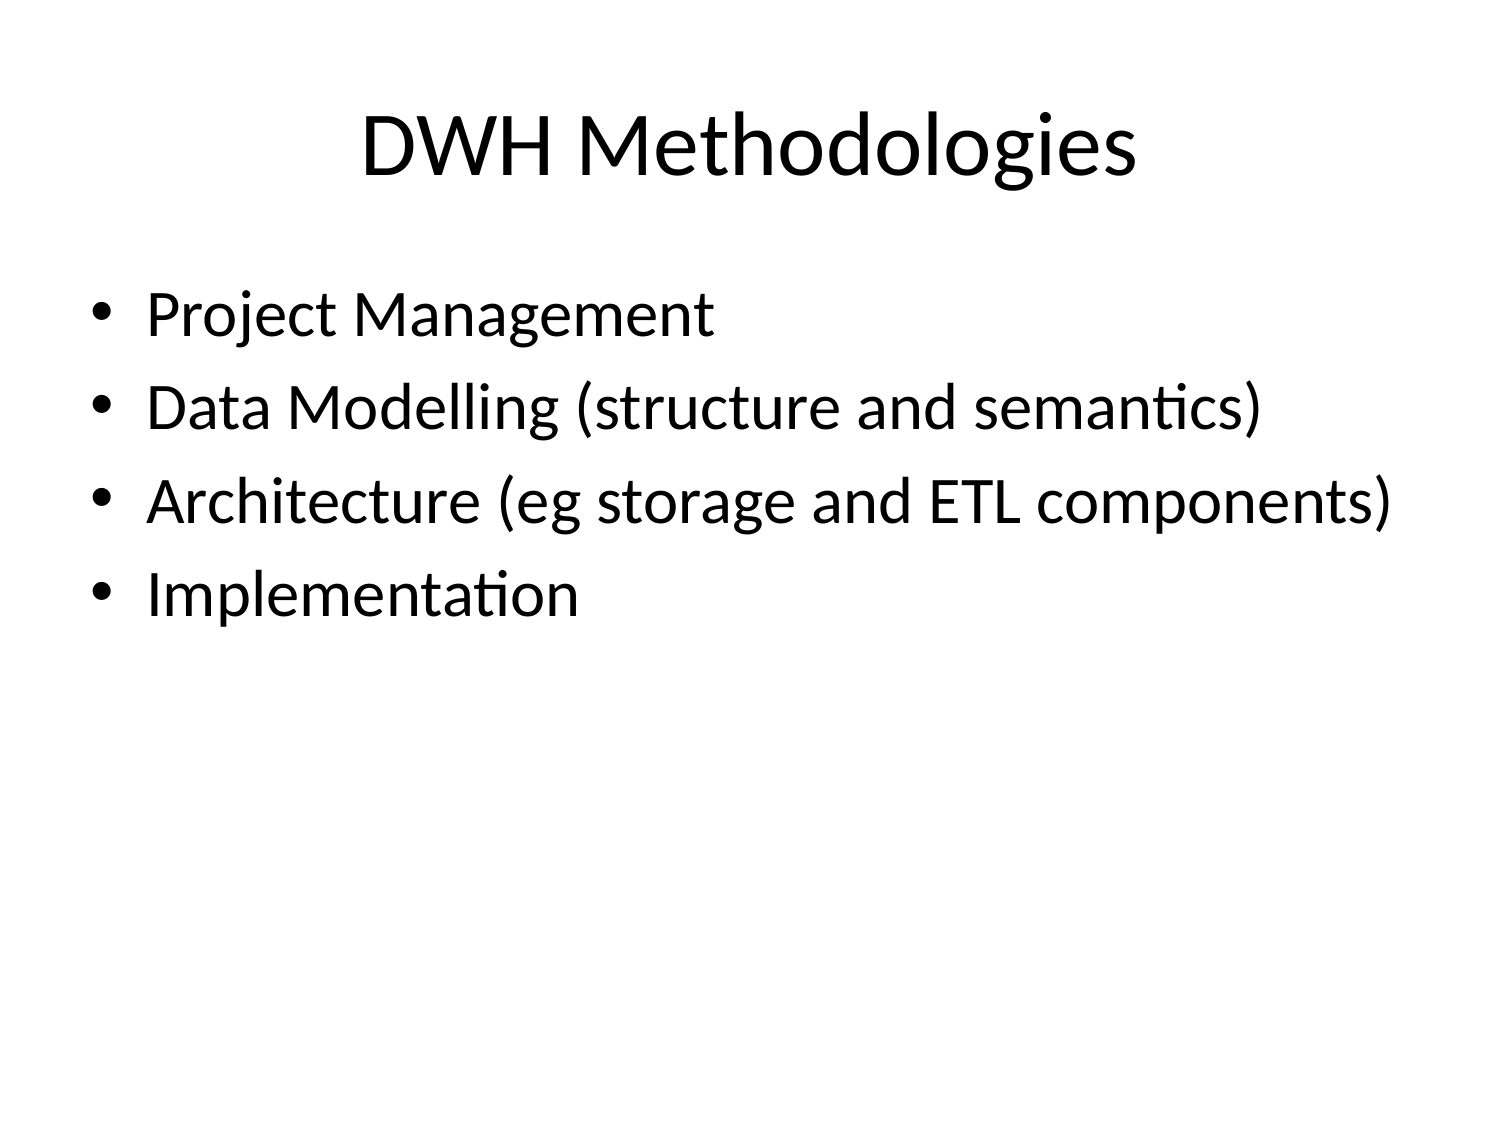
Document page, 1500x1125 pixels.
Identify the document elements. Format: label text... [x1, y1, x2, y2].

list Project Management Data Modelling (structure and semantics) Architecture (eg storage and ETL components) Implementation [75, 262, 1425, 1005]
title DWH Methodologies [75, 45, 1425, 233]
